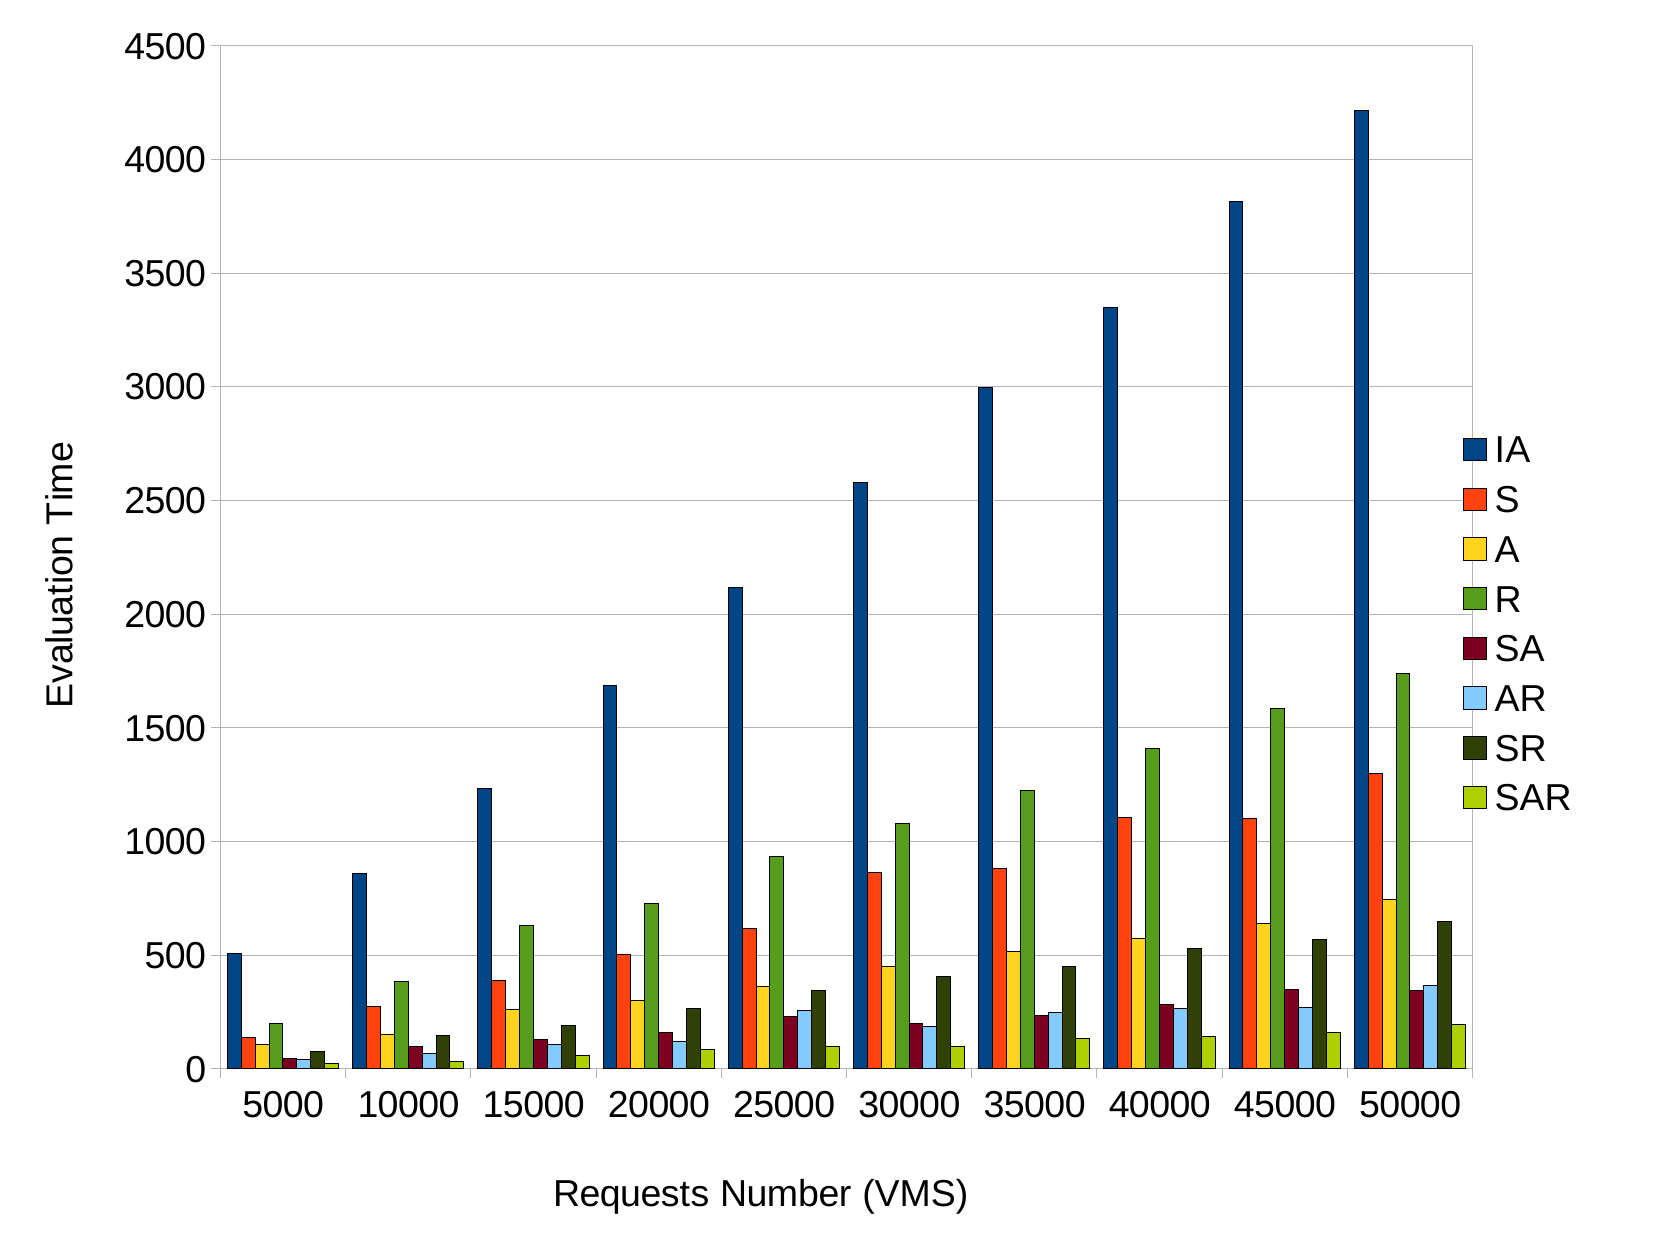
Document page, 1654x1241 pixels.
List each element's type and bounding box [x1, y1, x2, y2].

chart [0, 0, 1651, 1241]
